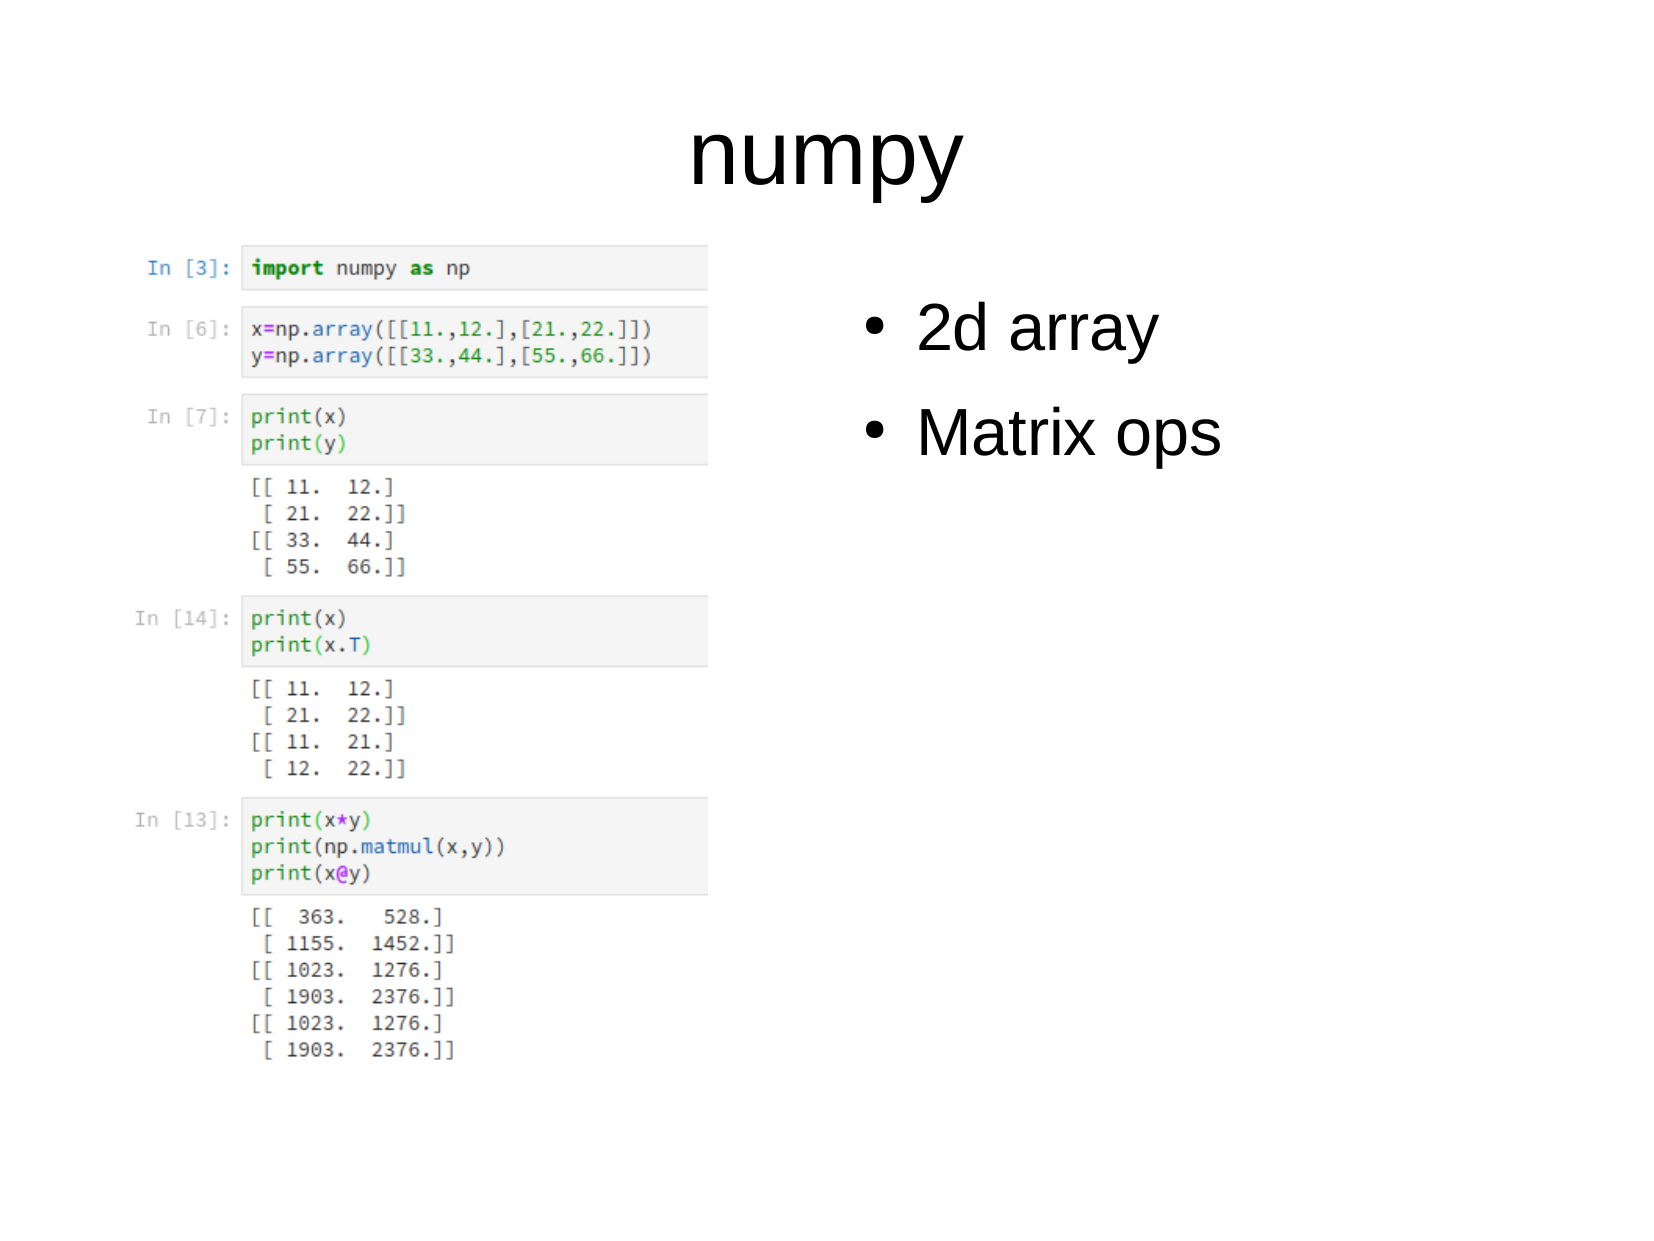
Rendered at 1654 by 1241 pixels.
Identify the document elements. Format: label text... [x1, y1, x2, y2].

title numpy [82, 49, 1571, 257]
list 2d array Matrix ops [845, 290, 1572, 1010]
picture [118, 236, 708, 1074]
